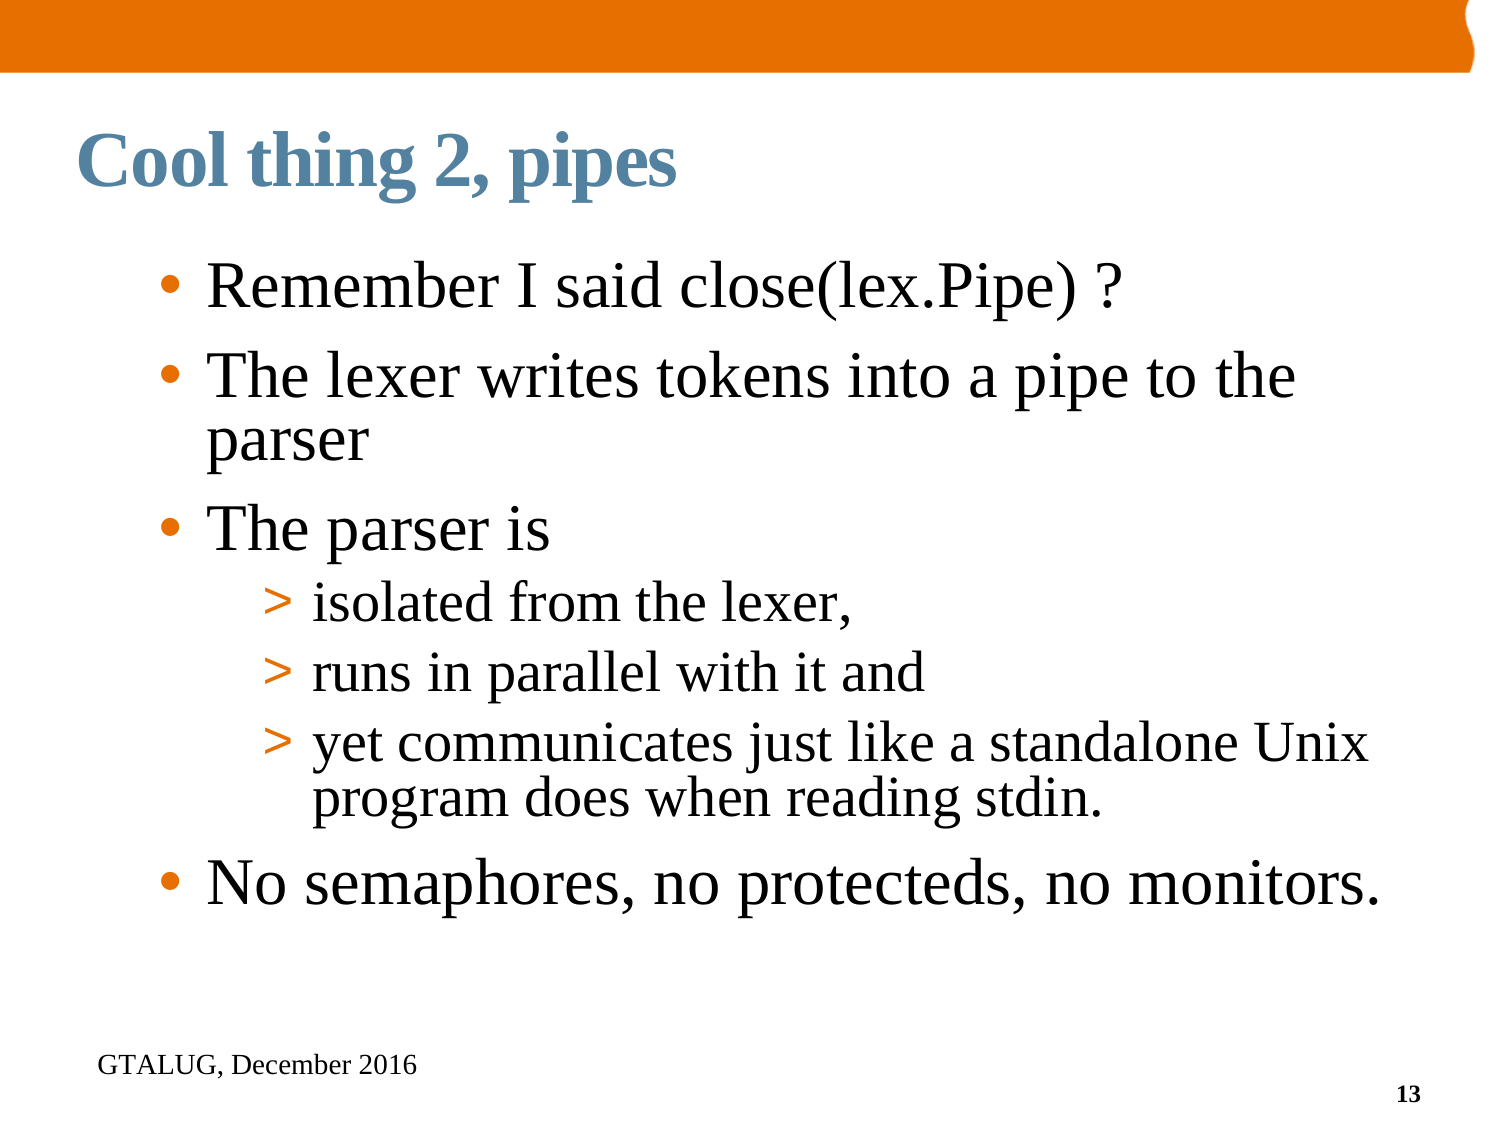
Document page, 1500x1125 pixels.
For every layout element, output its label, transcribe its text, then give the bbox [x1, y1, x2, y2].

title Cool thing 2, pipes [75, 122, 1438, 228]
picture [0, 0, 1500, 75]
list Remember I said close(lex.Pipe) ? The lexer writes tokens into a pipe to the parser The parser is isolated from the lexer, runs in parallel with it and yet communicates just like a standalone Unix program does when reading stdin. No semaphores, no protecteds, no monitors. [64, 257, 1402, 1017]
